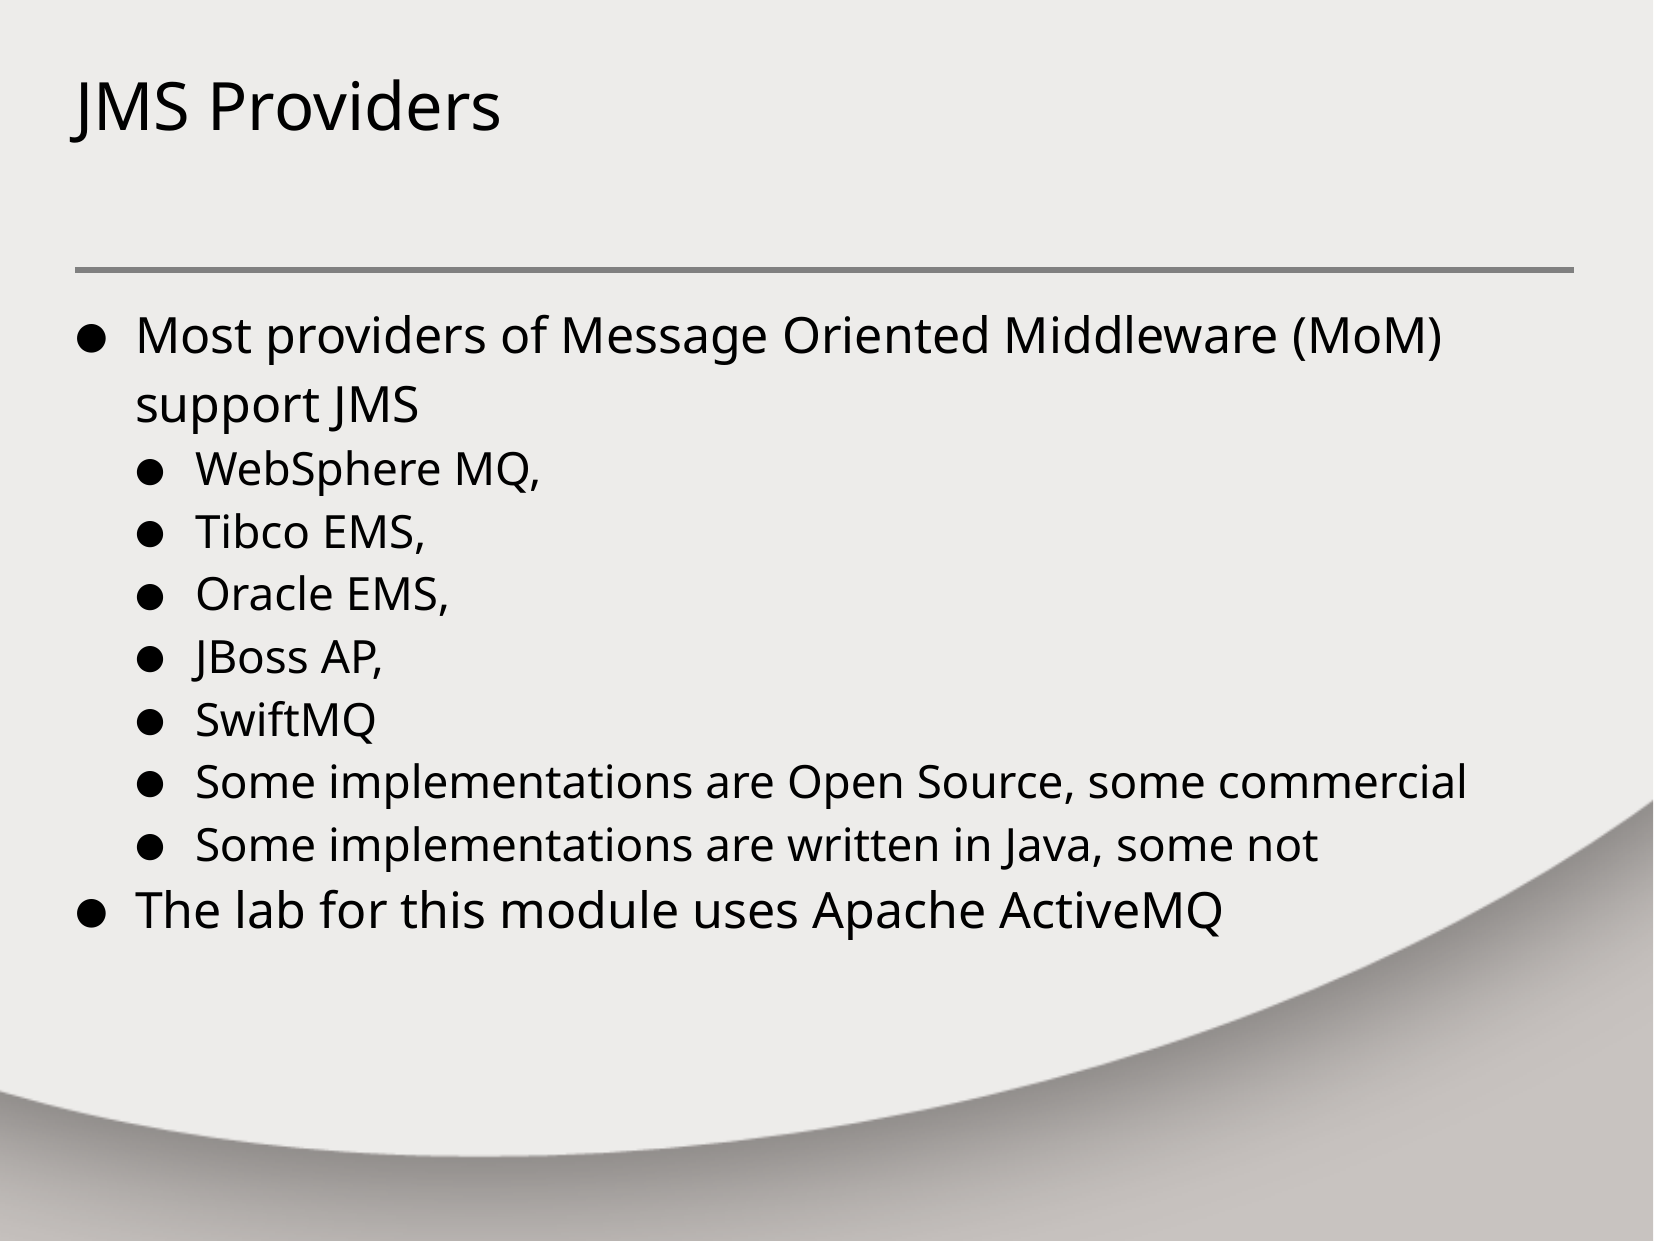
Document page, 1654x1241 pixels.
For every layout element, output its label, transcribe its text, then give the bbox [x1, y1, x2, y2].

title JMS Providers [75, 75, 1576, 225]
picture [0, 0, 1654, 1241]
list Most providers of Message Oriented Middleware (MoM) support JMS WebSphere MQ, Tibco EMS, Oracle EMS, JBoss AP, SwiftMQ Some implementations are Open Source, some commercial Some implementations are written in Java, some not The lab for this module uses Apache ActiveMQ [75, 300, 1576, 1163]
